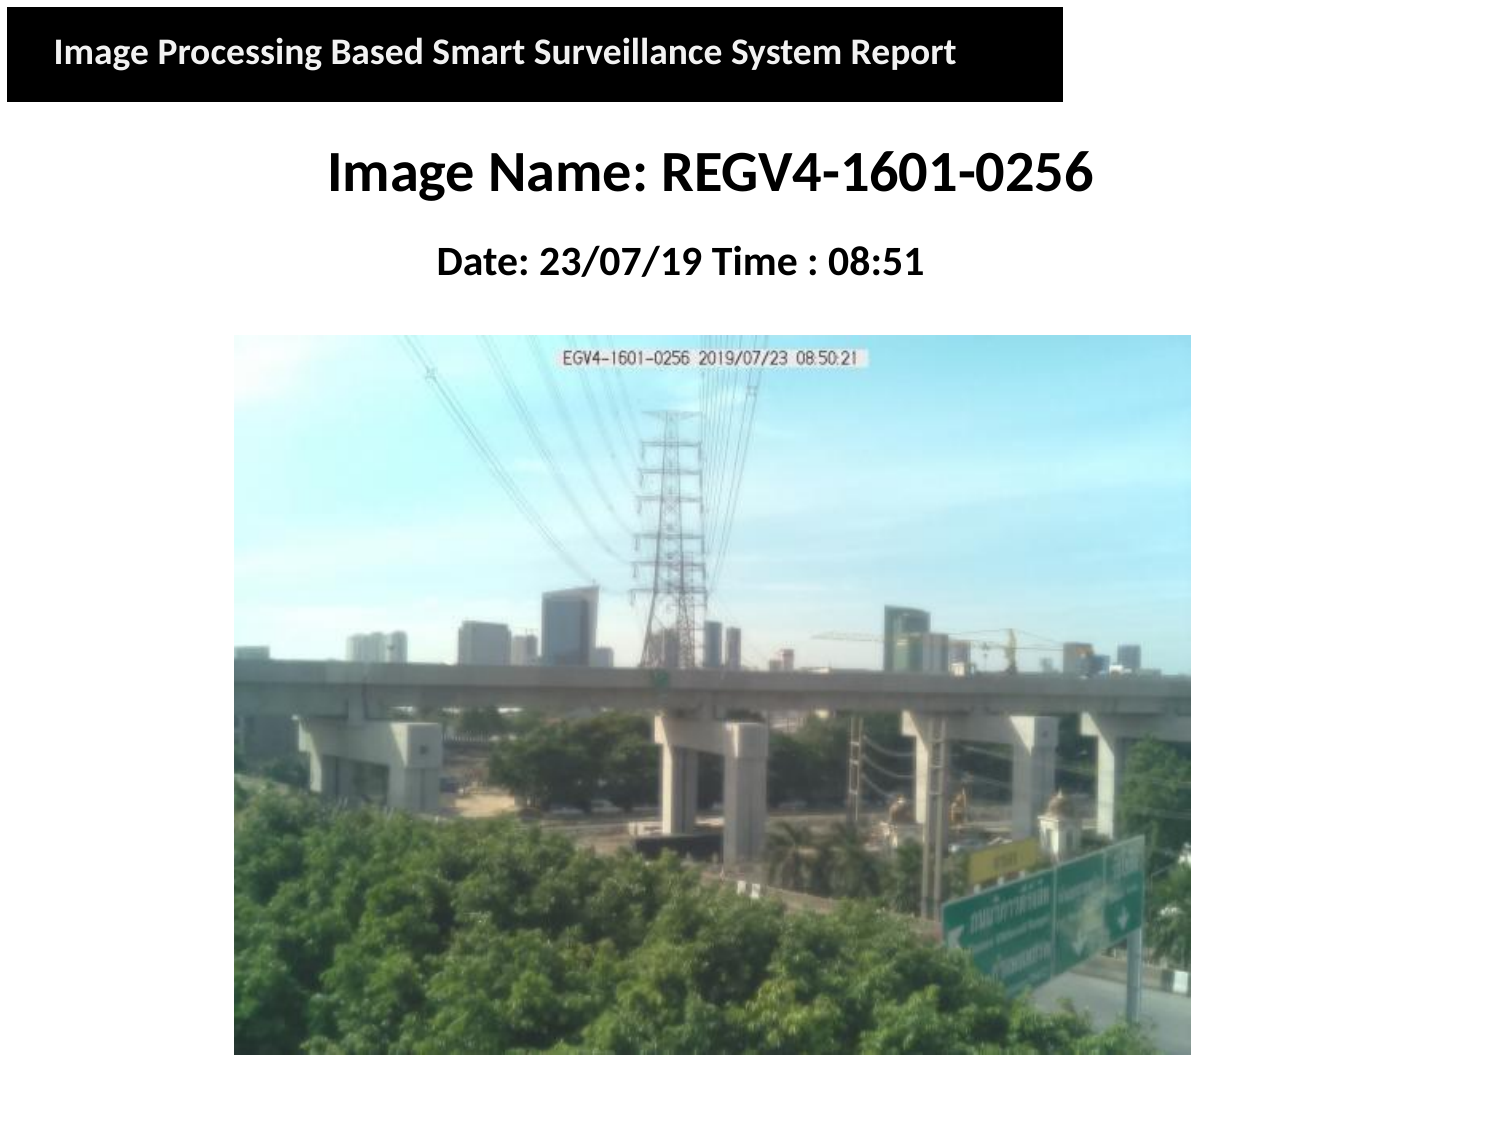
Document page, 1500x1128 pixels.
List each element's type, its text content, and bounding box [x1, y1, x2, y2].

text_box Date: 23/07/19 Time : 08:51 [421, 234, 1360, 547]
picture [234, 335, 1191, 1055]
picture [7, 7, 1063, 102]
text_box Image Name: REGV4-1601-0256 [312, 140, 1251, 335]
text_box Image Processing Based Smart Surveillance System Report [39, 23, 977, 180]
